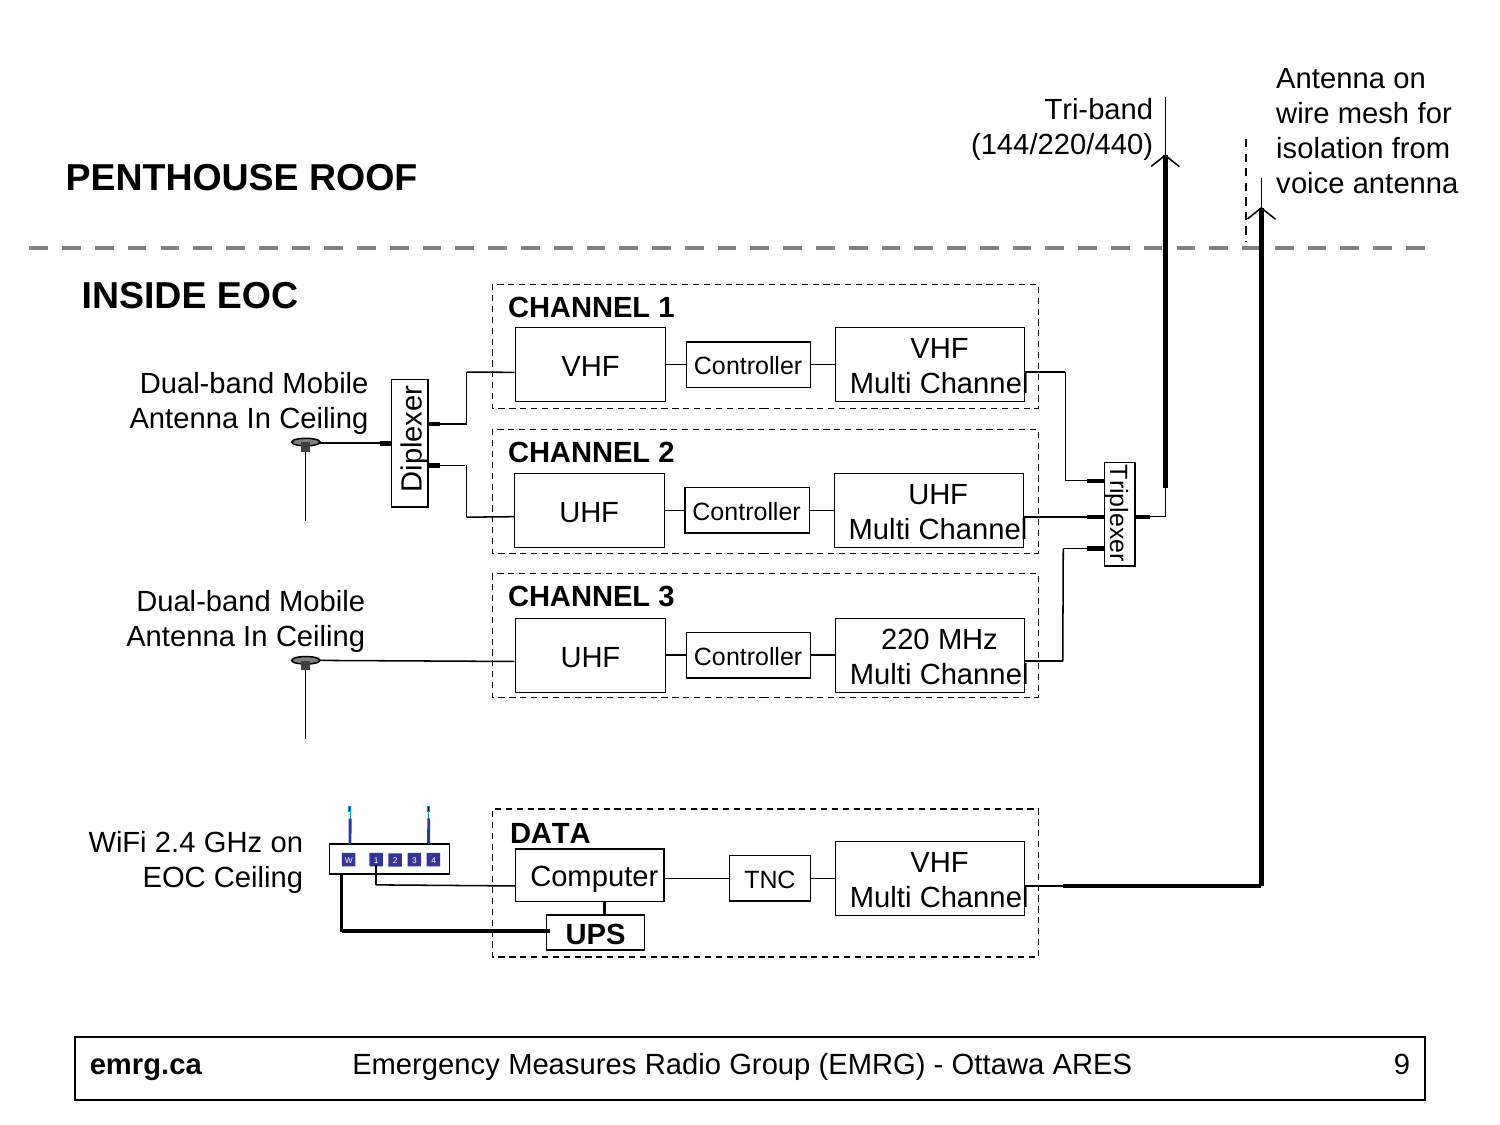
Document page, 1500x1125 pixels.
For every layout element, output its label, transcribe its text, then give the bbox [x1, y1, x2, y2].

text_box UPS [546, 915, 645, 950]
text_box Diplexer [391, 379, 429, 508]
text_box TNC [729, 855, 811, 902]
text_box W [341, 852, 356, 867]
text_box VHF Multi Channel [835, 841, 1025, 916]
text_box Emergency Measures Radio Group (EMRG) - Ottawa ARES [247, 1037, 1238, 1103]
text_box [291, 438, 321, 446]
text_box VHF Multi Channel [835, 327, 1025, 402]
text_box Controller [686, 341, 811, 388]
text_box WiFi 2.4 GHz on EOC Ceiling [66, 816, 318, 902]
text_box Antenna on wire mesh for isolation from voice antenna [1261, 51, 1500, 207]
text_box Dual-band Mobile Antenna In Ceiling [91, 574, 381, 661]
text_box PENTHOUSE ROOF [50, 145, 449, 207]
text_box Controller [685, 487, 810, 533]
text_box <number> [1246, 1037, 1426, 1103]
text_box CHANNEL 2 [493, 425, 690, 476]
text_box 4 [426, 852, 441, 867]
text_box 3 [407, 852, 422, 867]
text_box Computer [515, 849, 665, 902]
text_box UHF [514, 473, 665, 548]
text_box UHF [515, 620, 666, 693]
text_box DATA [495, 806, 606, 857]
text_box [329, 843, 450, 874]
text_box Dual-band Mobile Antenna In Ceiling [84, 356, 384, 442]
text_box CHANNEL 1 [493, 280, 690, 331]
text_box INSIDE EOC [66, 263, 330, 324]
text_box 1 [369, 852, 383, 867]
text_box [291, 656, 321, 664]
text_box Triplexer [1104, 462, 1135, 565]
text_box Controller [686, 632, 811, 678]
text_box 220 MHz Multi Channel [835, 618, 1025, 693]
text_box Tri-band (144/220/440) [882, 82, 1169, 169]
text_box UHF Multi Channel [834, 473, 1024, 548]
text_box CHANNEL 3 [493, 569, 690, 620]
text_box VHF [515, 327, 666, 402]
text_box 2 [388, 853, 402, 867]
